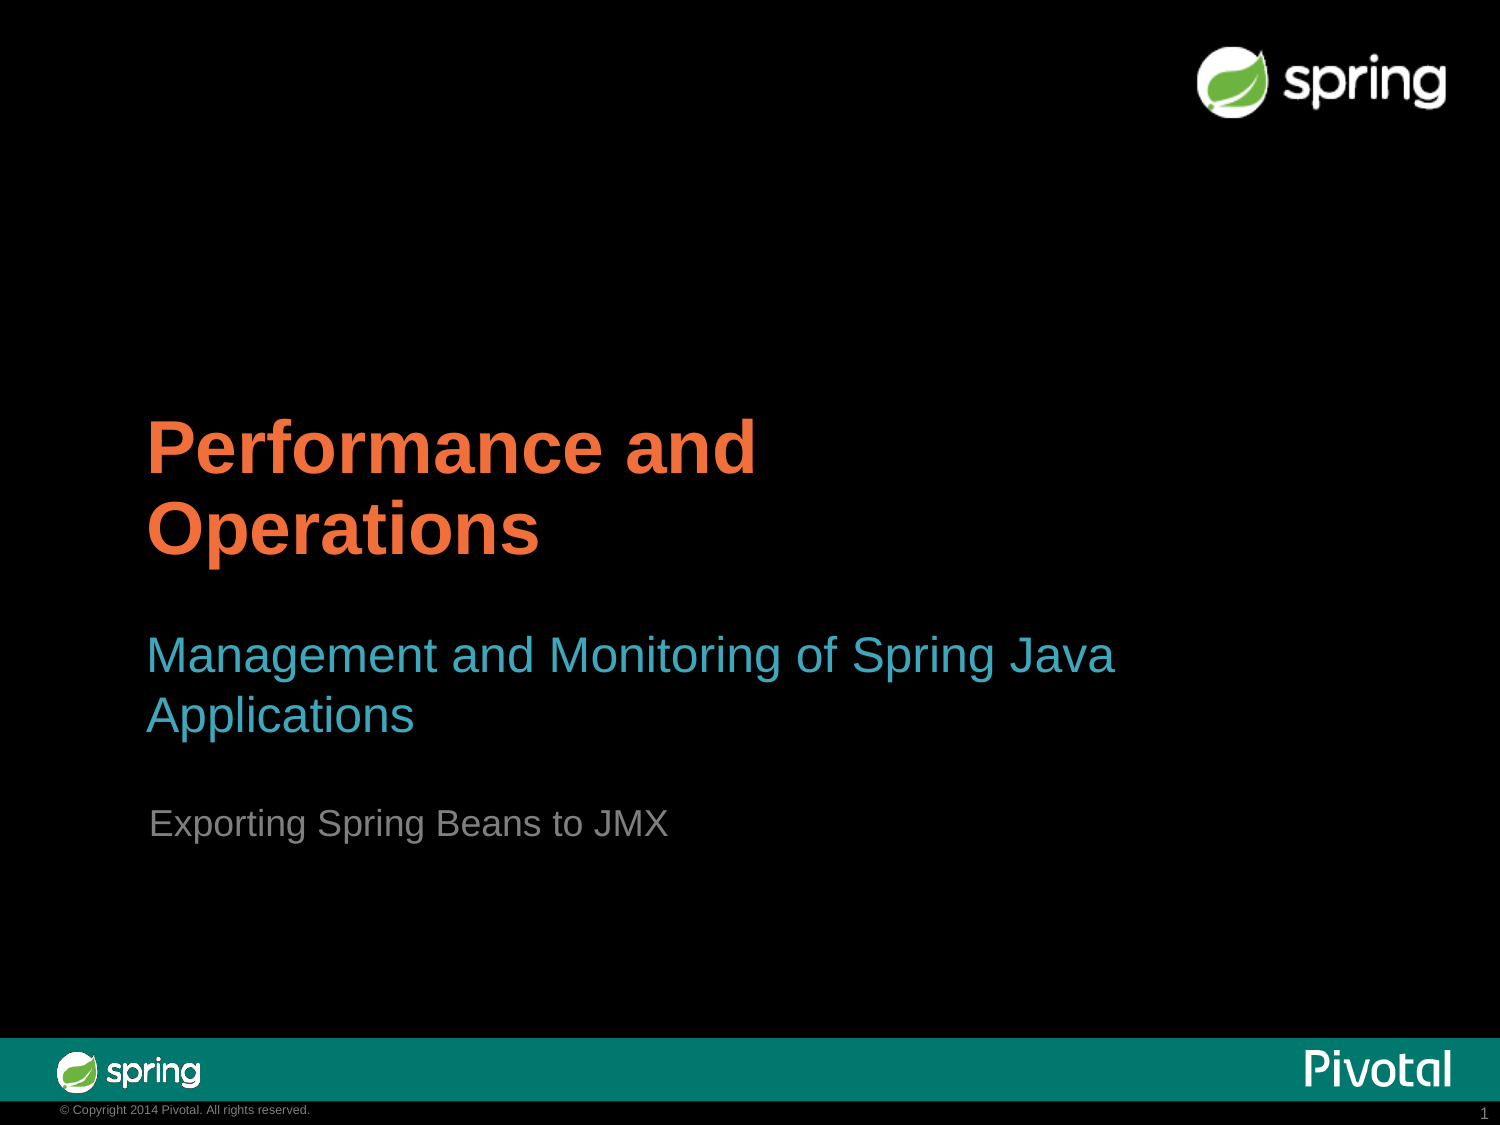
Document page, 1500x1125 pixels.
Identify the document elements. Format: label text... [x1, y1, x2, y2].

list Exporting Spring Beans to JMX [148, 798, 974, 845]
text_box Management and Monitoring of Spring Java Applications [146, 622, 1139, 743]
picture [32, 1041, 210, 1103]
picture [1304, 1047, 1452, 1090]
picture [1155, 28, 1465, 136]
title Performance and Operations [146, 405, 866, 571]
